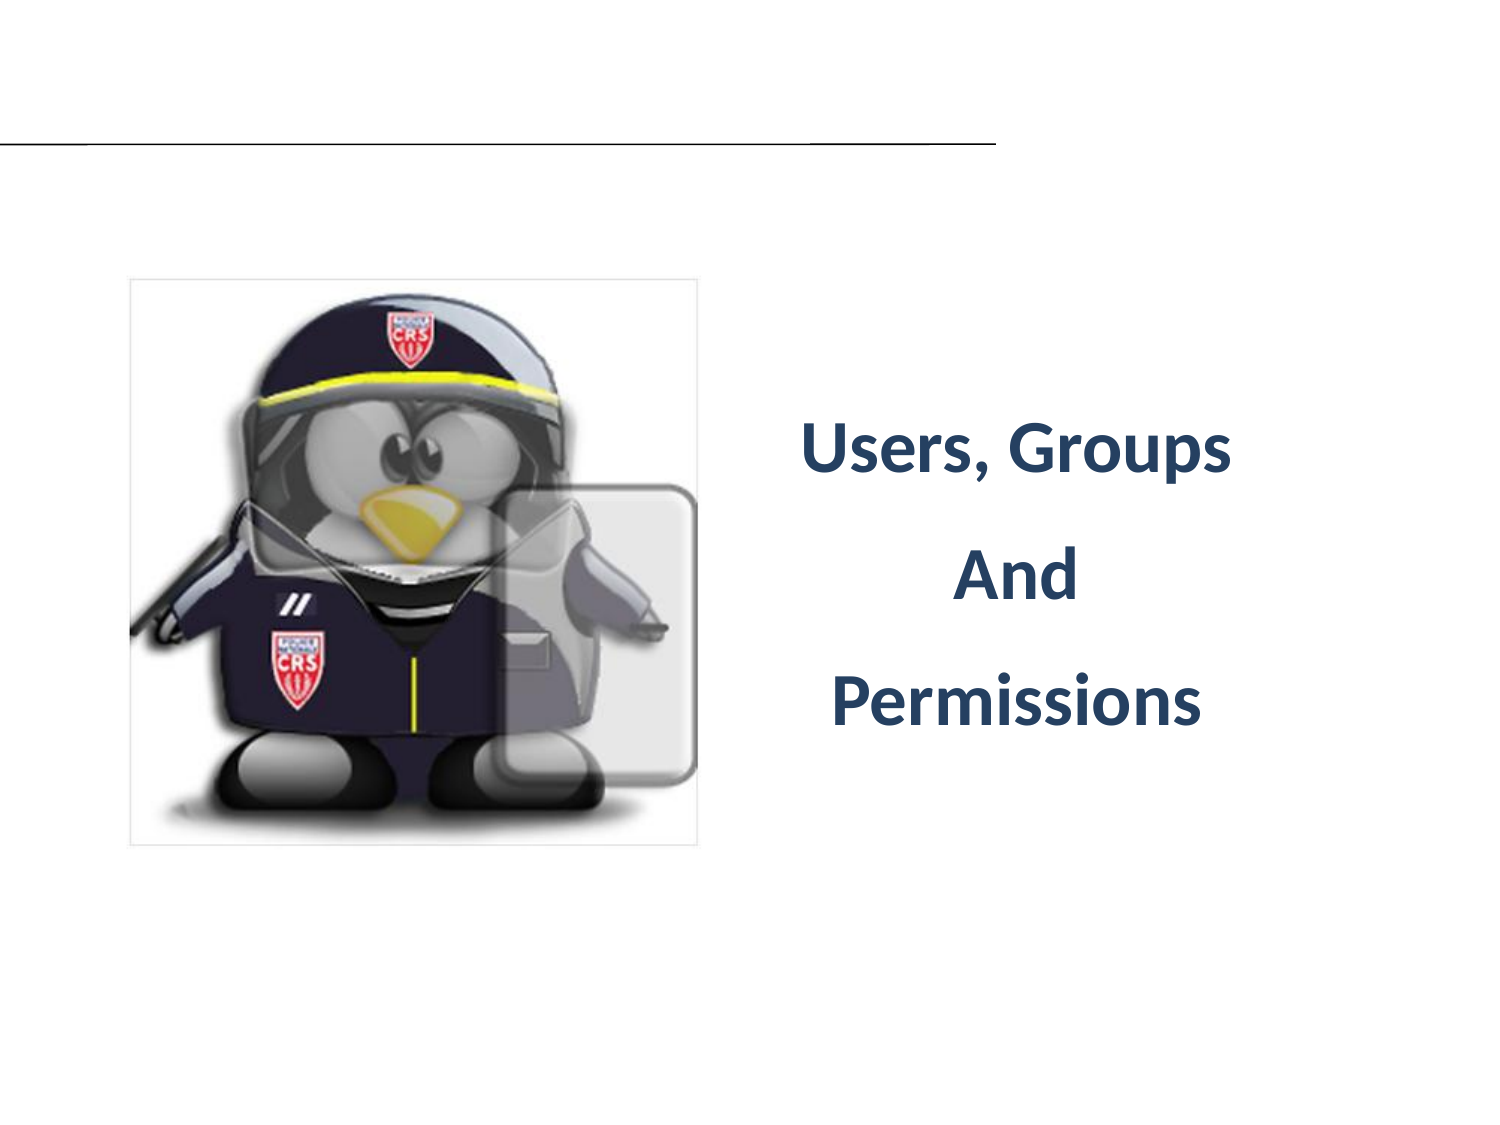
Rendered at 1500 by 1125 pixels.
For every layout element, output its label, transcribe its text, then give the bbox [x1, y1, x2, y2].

picture [115, 264, 713, 861]
text_box Users, Groups And Permissions [713, 390, 1467, 749]
